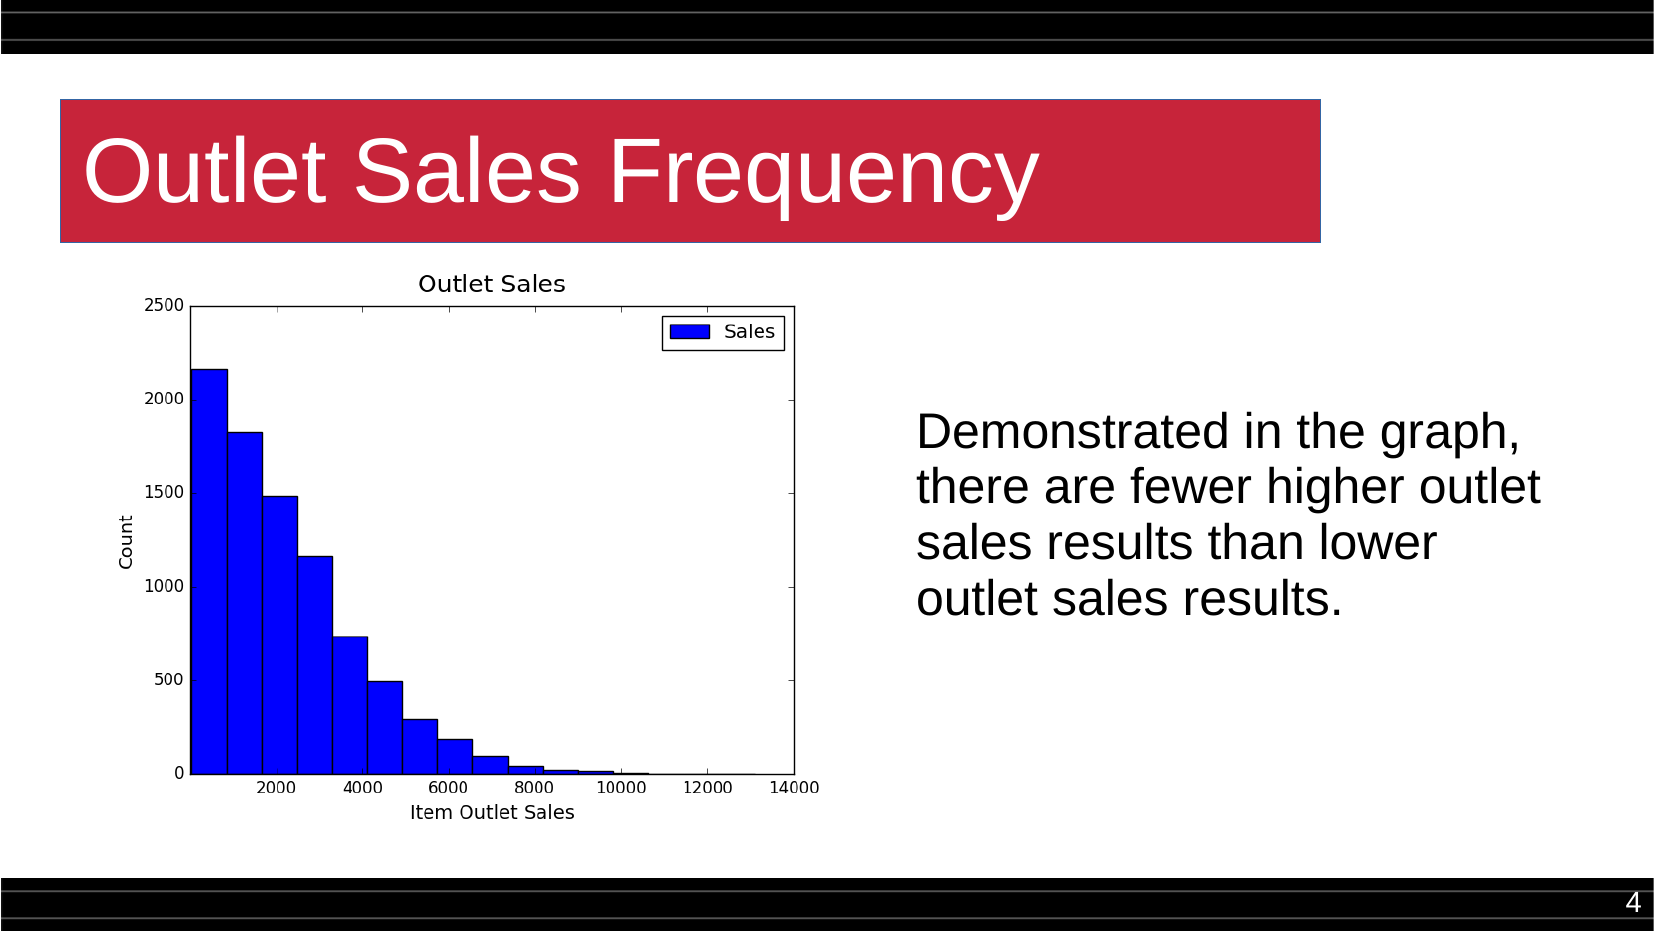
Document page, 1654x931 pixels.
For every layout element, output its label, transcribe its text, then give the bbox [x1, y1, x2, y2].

picture [1, 0, 1654, 54]
list Demonstrated in the graph, there are fewer higher outlet sales results than lower outlet sales results. [845, 271, 1572, 758]
picture [92, 247, 871, 832]
title Outlet Sales Frequency [82, 92, 1571, 249]
text_box [60, 99, 82, 243]
picture [1, 878, 1654, 931]
